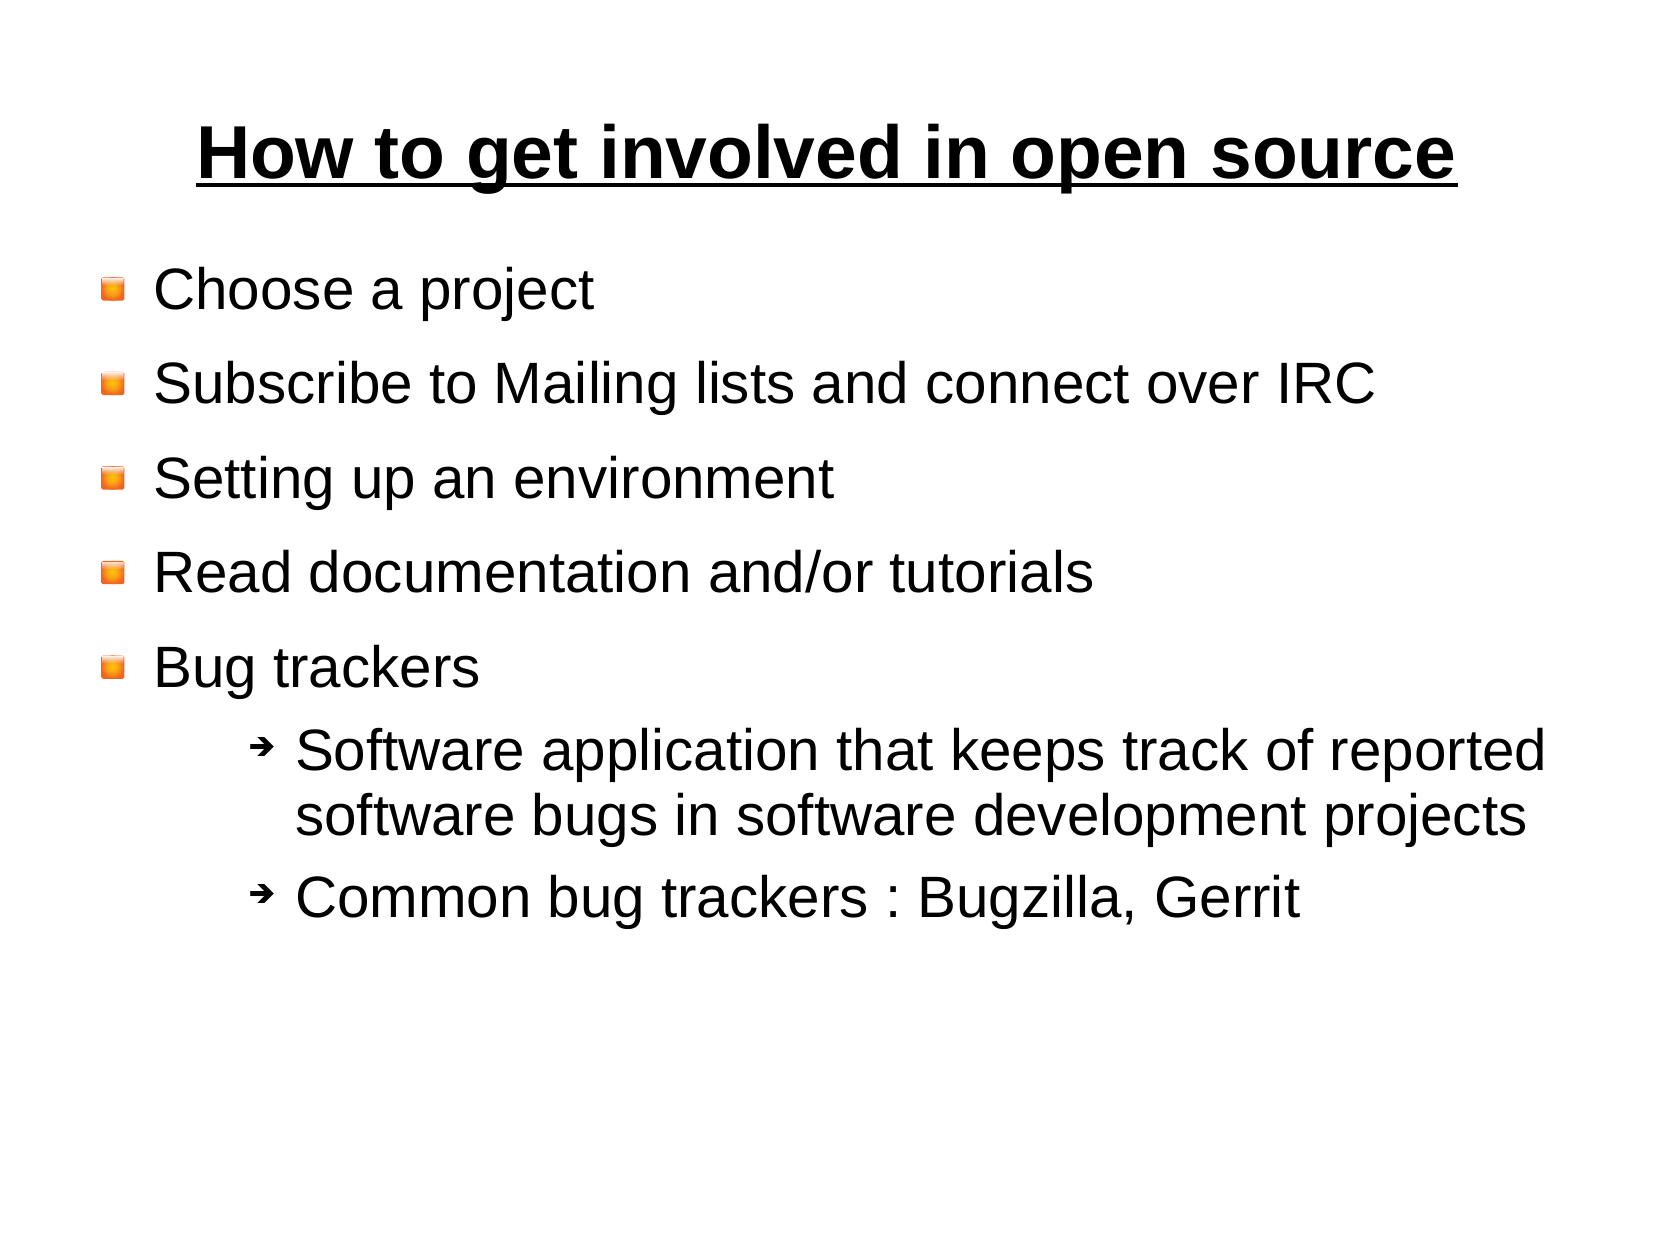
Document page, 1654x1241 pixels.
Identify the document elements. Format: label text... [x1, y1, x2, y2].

list Choose a project Subscribe to Mailing lists and connect over IRC Setting up an environment Read documentation and/or tutorials Bug trackers Software application that keeps track of reported software bugs in software development projects Common bug trackers : Bugzilla, Gerrit [82, 256, 1571, 1182]
title How to get involved in open source [82, 49, 1571, 256]
